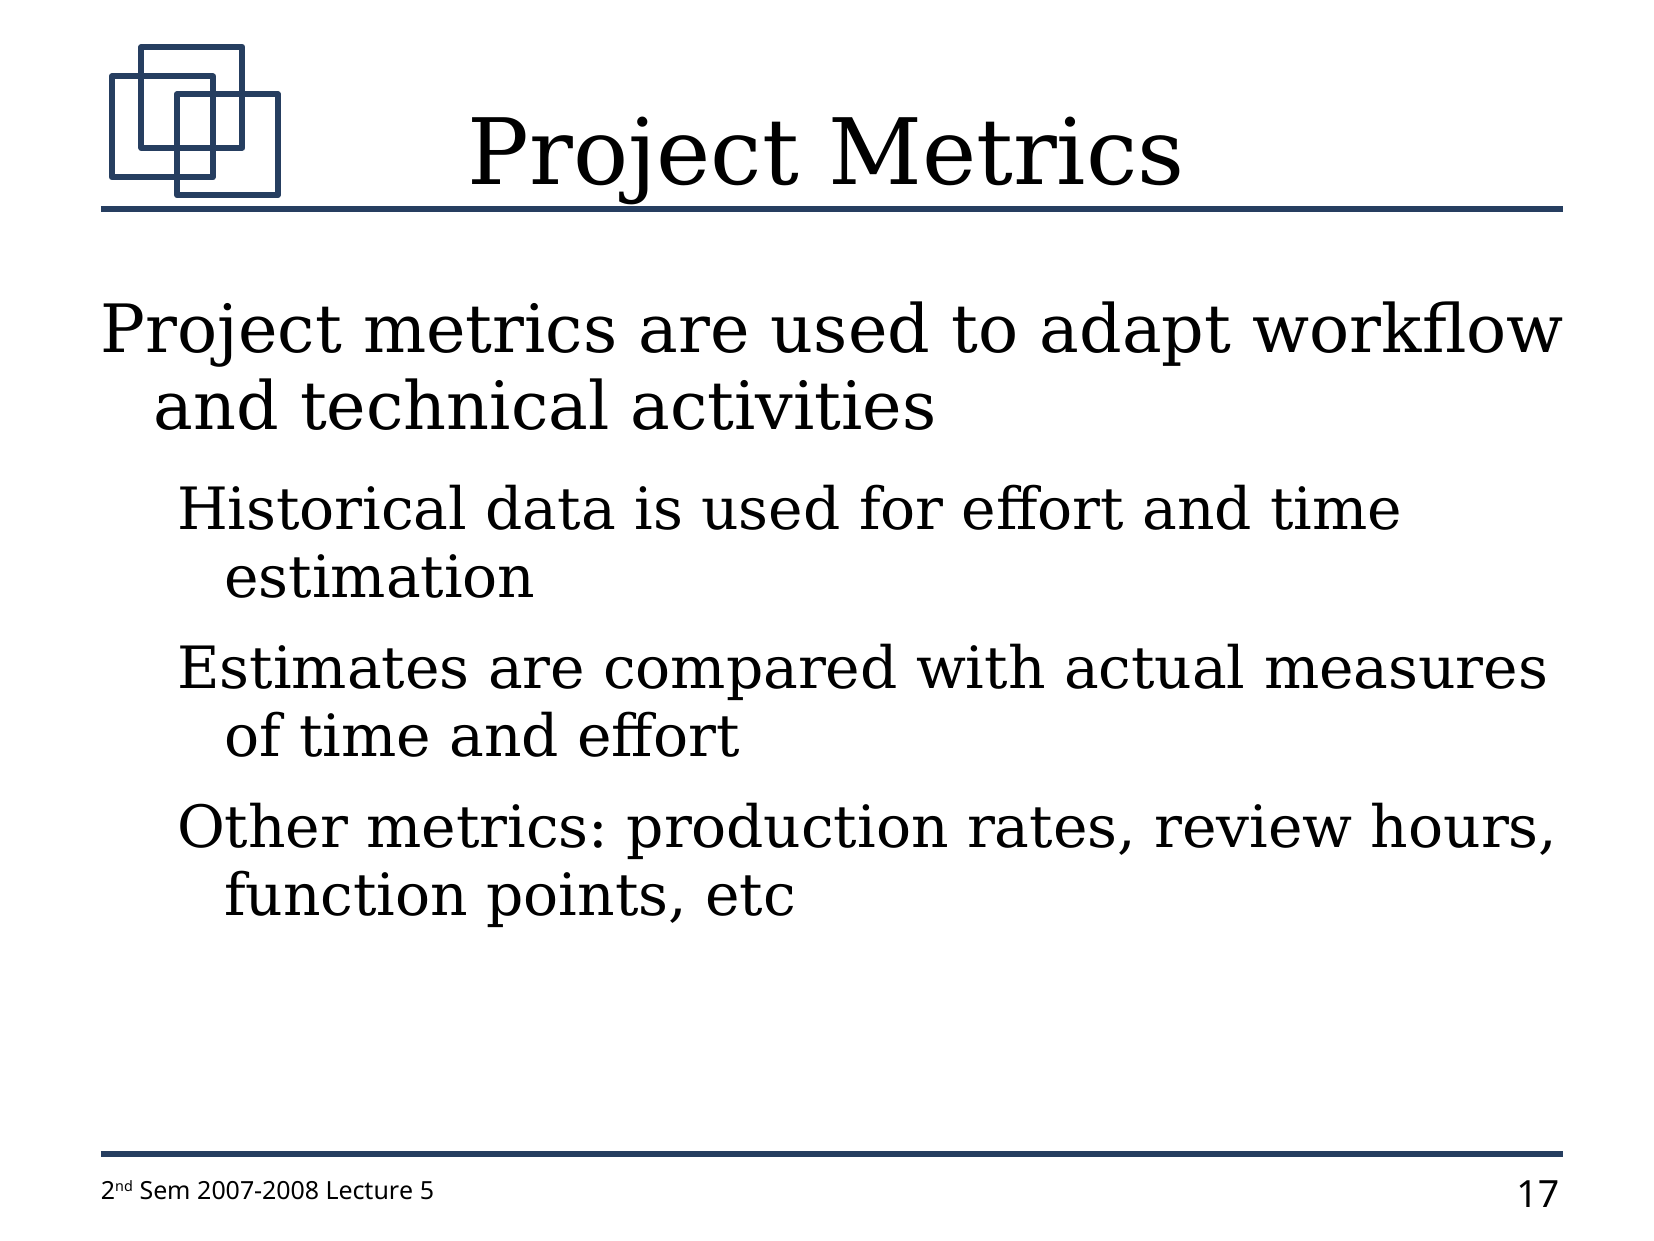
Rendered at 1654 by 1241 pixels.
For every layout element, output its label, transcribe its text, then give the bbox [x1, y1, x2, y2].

list Project metrics are used to adapt workflow and technical activities Historical data is used for effort and time estimation Estimates are compared with actual measures of time and effort Other metrics: production rates, review hours, function points, etc [82, 290, 1571, 1109]
title Project Metrics [82, 49, 1571, 257]
